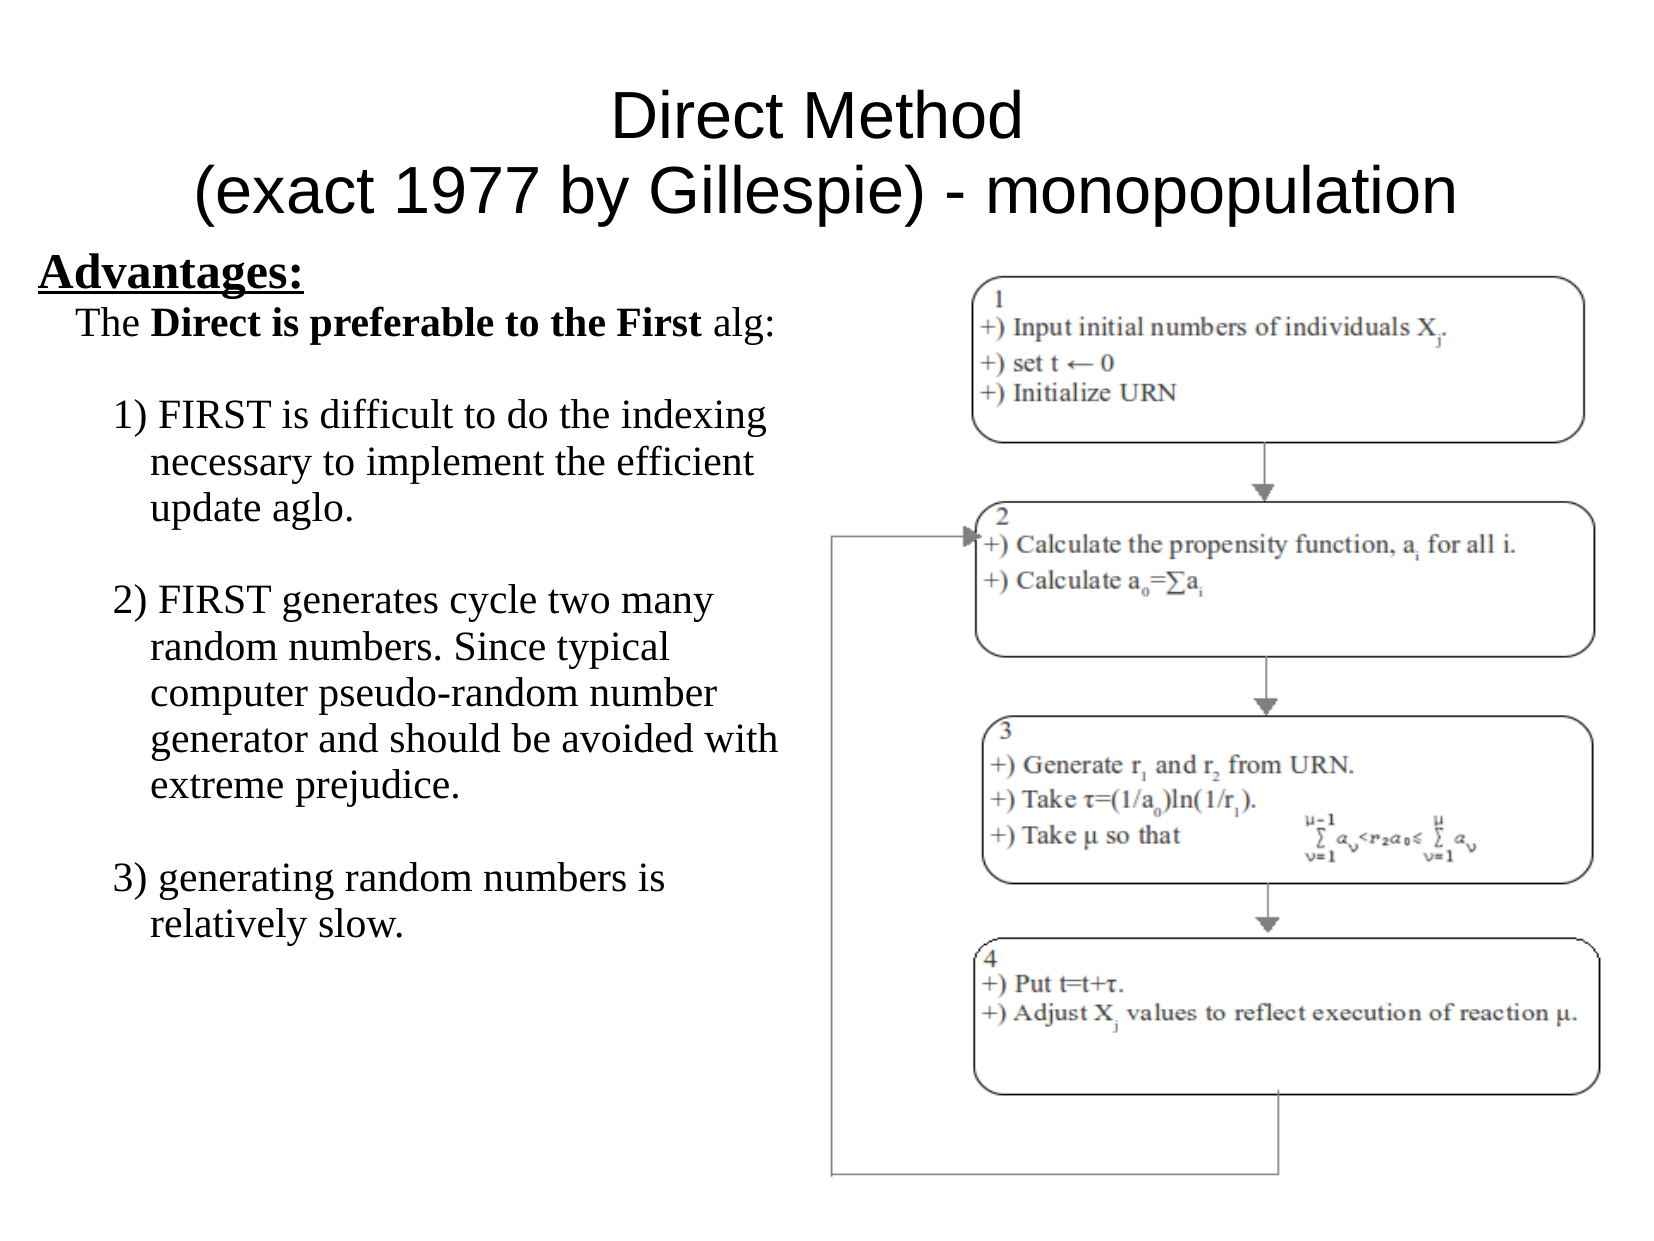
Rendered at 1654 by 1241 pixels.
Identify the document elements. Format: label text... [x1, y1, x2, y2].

subtitle Advantages: The Direct is preferable to the First alg: 1) FIRST is difficult to do the indexing necessary to implement the efficient update aglo. 2) FIRST generates cycle two many random numbers. Since typical computer pseudo-random number generator and should be avoided with extreme prejudice. 3) generating random numbers is relatively slow. [37, 243, 826, 947]
title Direct Method (exact 1977 by Gillespie) - monopopulation [82, 49, 1571, 256]
picture [783, 256, 1654, 1191]
